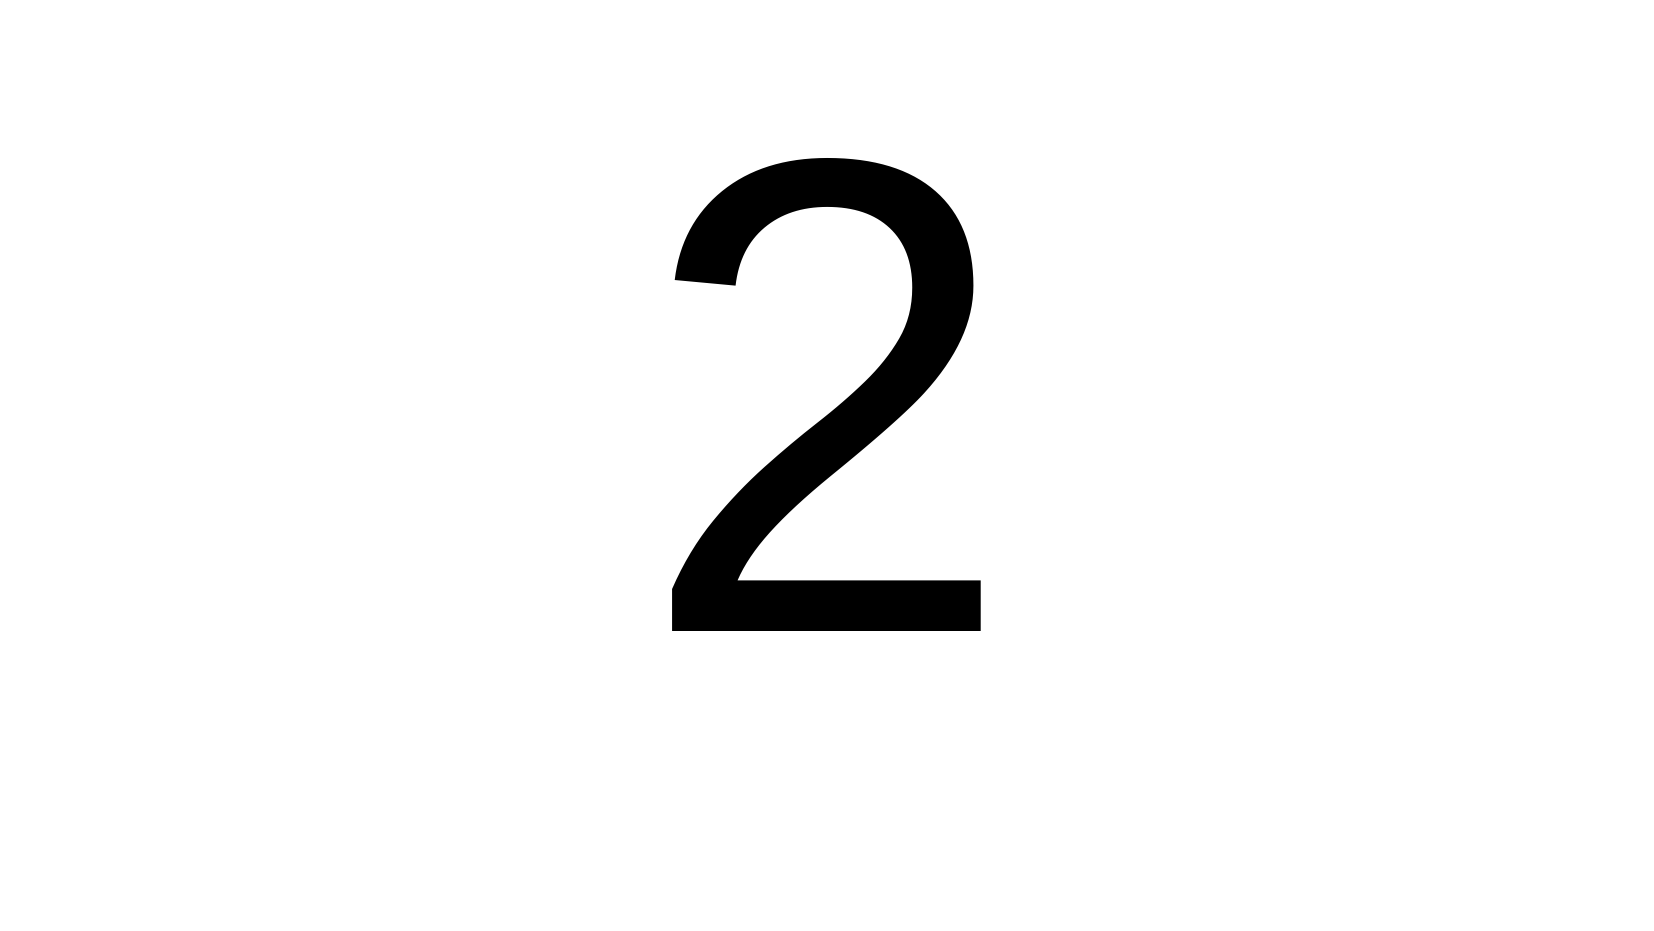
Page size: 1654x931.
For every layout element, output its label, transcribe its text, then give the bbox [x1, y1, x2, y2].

subtitle 2 [82, 18, 1571, 776]
